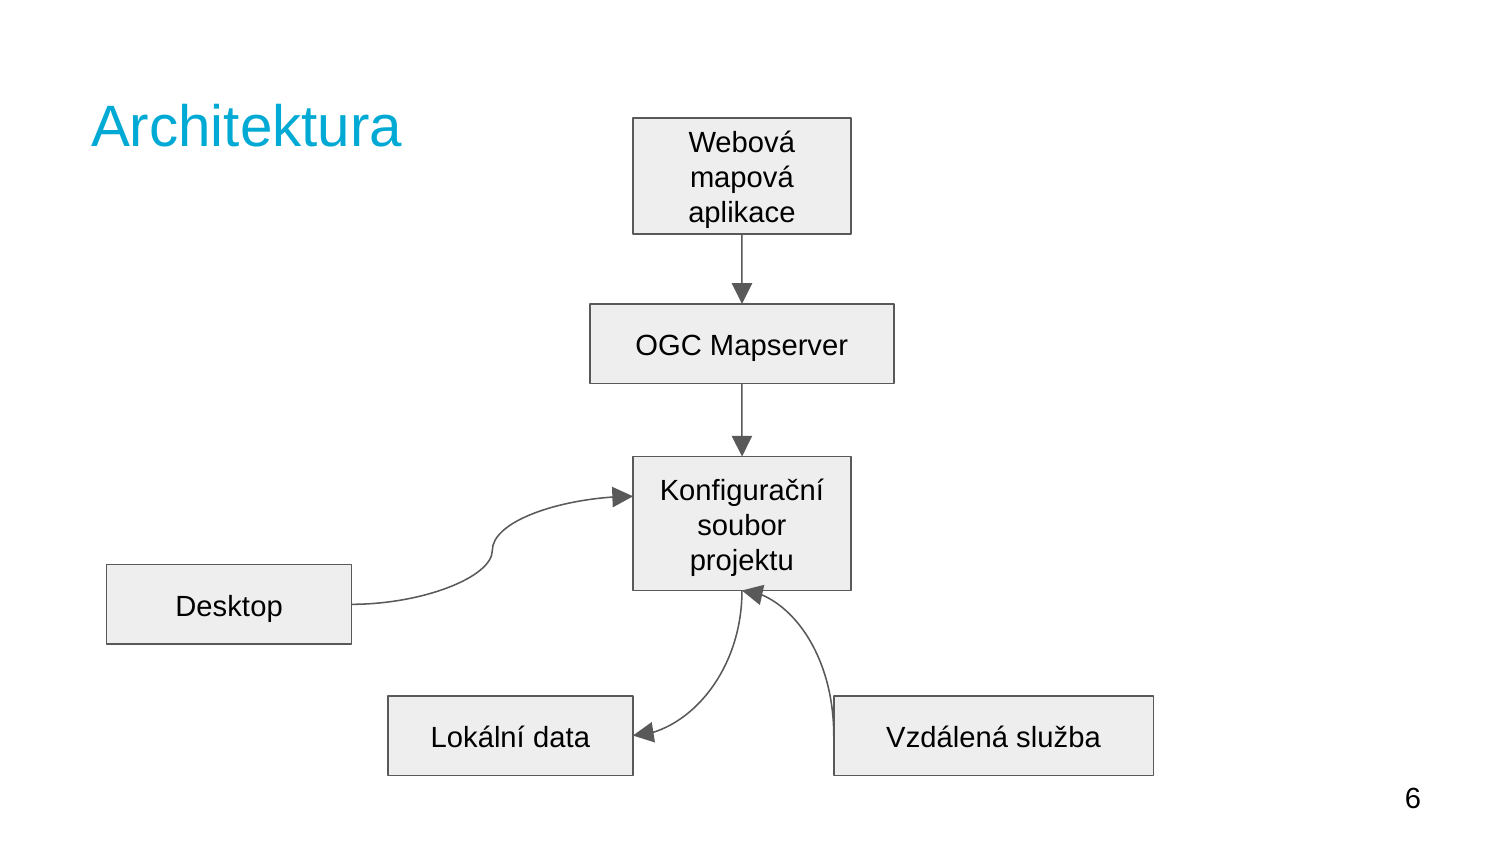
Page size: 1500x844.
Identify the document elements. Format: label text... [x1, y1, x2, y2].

slide_number <číslo> [1389, 764, 1480, 830]
text_box Desktop [106, 564, 352, 645]
text_box Webová mapová aplikace [632, 118, 851, 234]
text_box Vzdálená služba [834, 695, 1154, 776]
title Architektura [76, 72, 1474, 167]
text_box OGC Mapserver [590, 303, 894, 384]
text_box Lokální data [387, 695, 633, 776]
text_box Konfigurační soubor projektu [632, 456, 851, 591]
